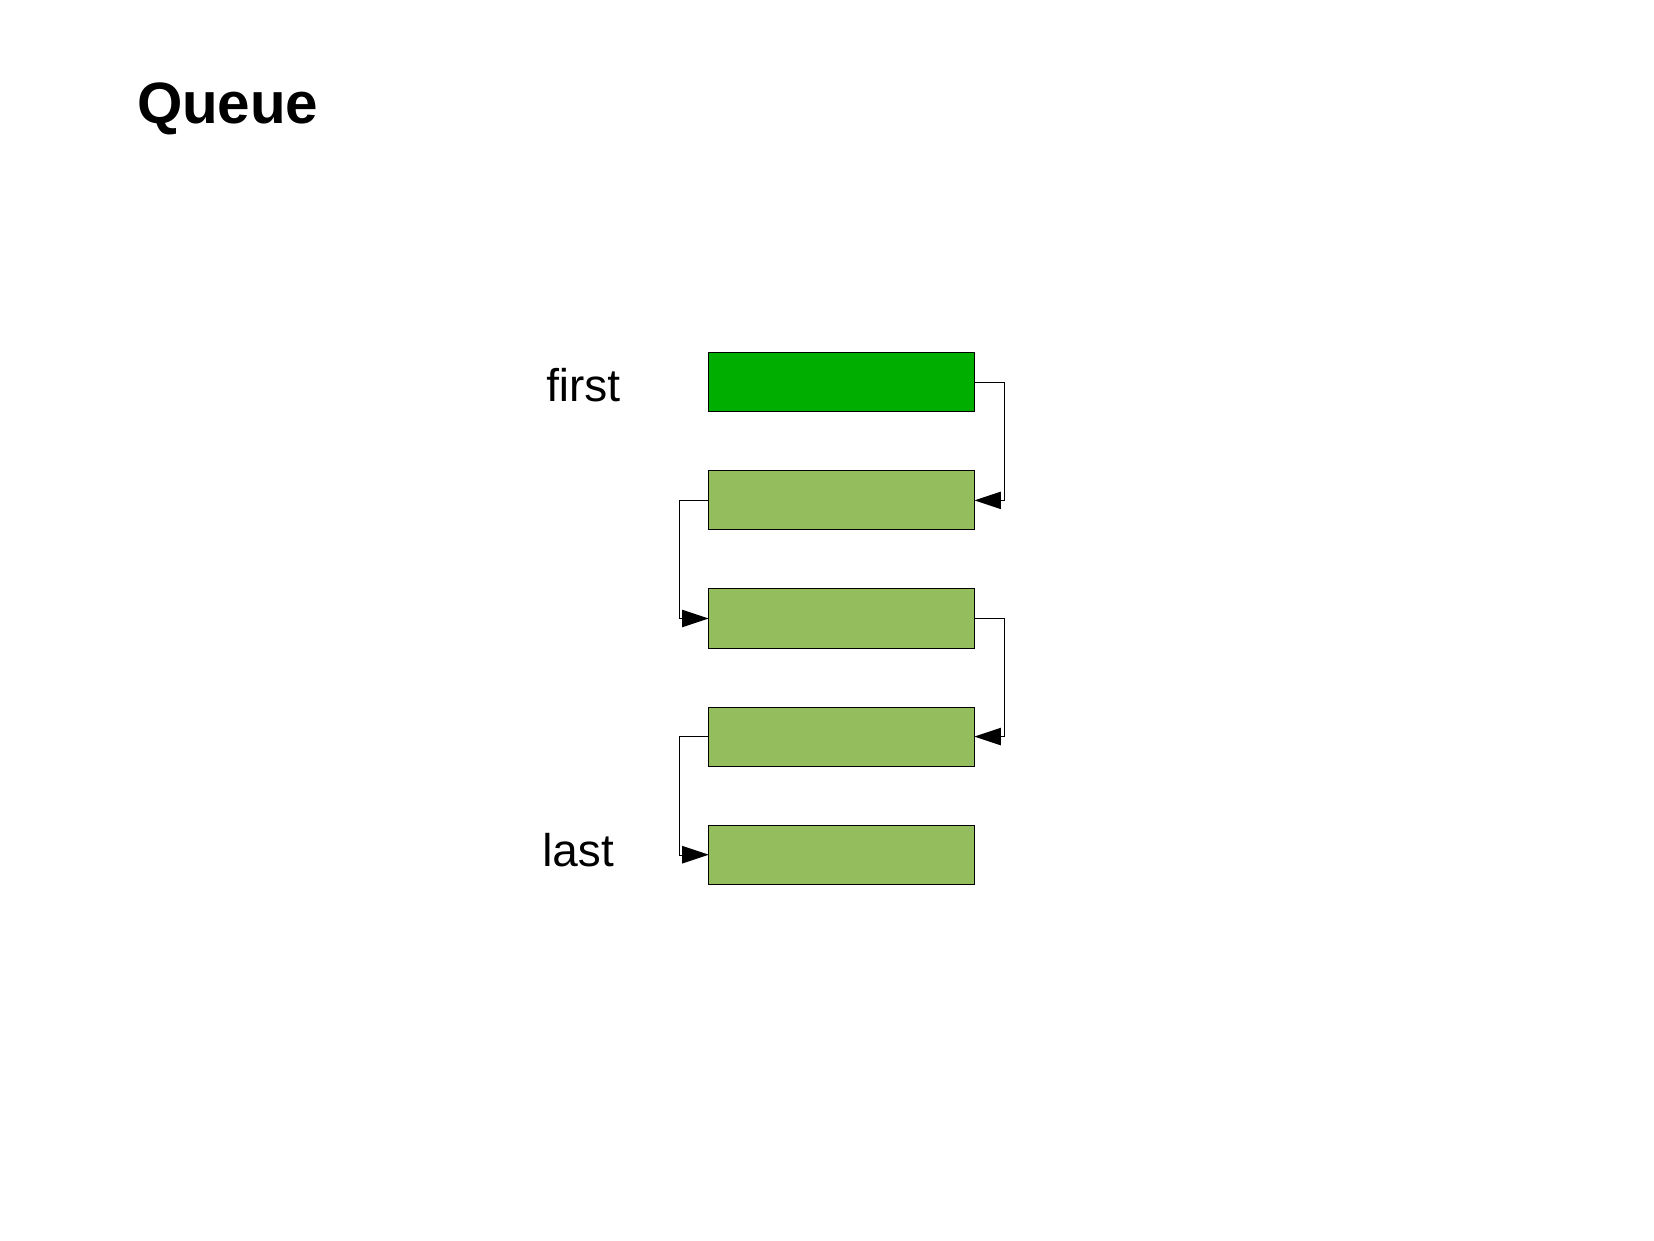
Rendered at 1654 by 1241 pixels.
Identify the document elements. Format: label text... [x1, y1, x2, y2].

text_box last [527, 817, 680, 884]
text_box Queue [122, 63, 334, 144]
text_box [708, 588, 975, 649]
text_box [708, 352, 975, 412]
text_box [708, 707, 975, 767]
text_box [708, 825, 975, 885]
text_box [708, 470, 975, 530]
text_box first [531, 352, 684, 419]
